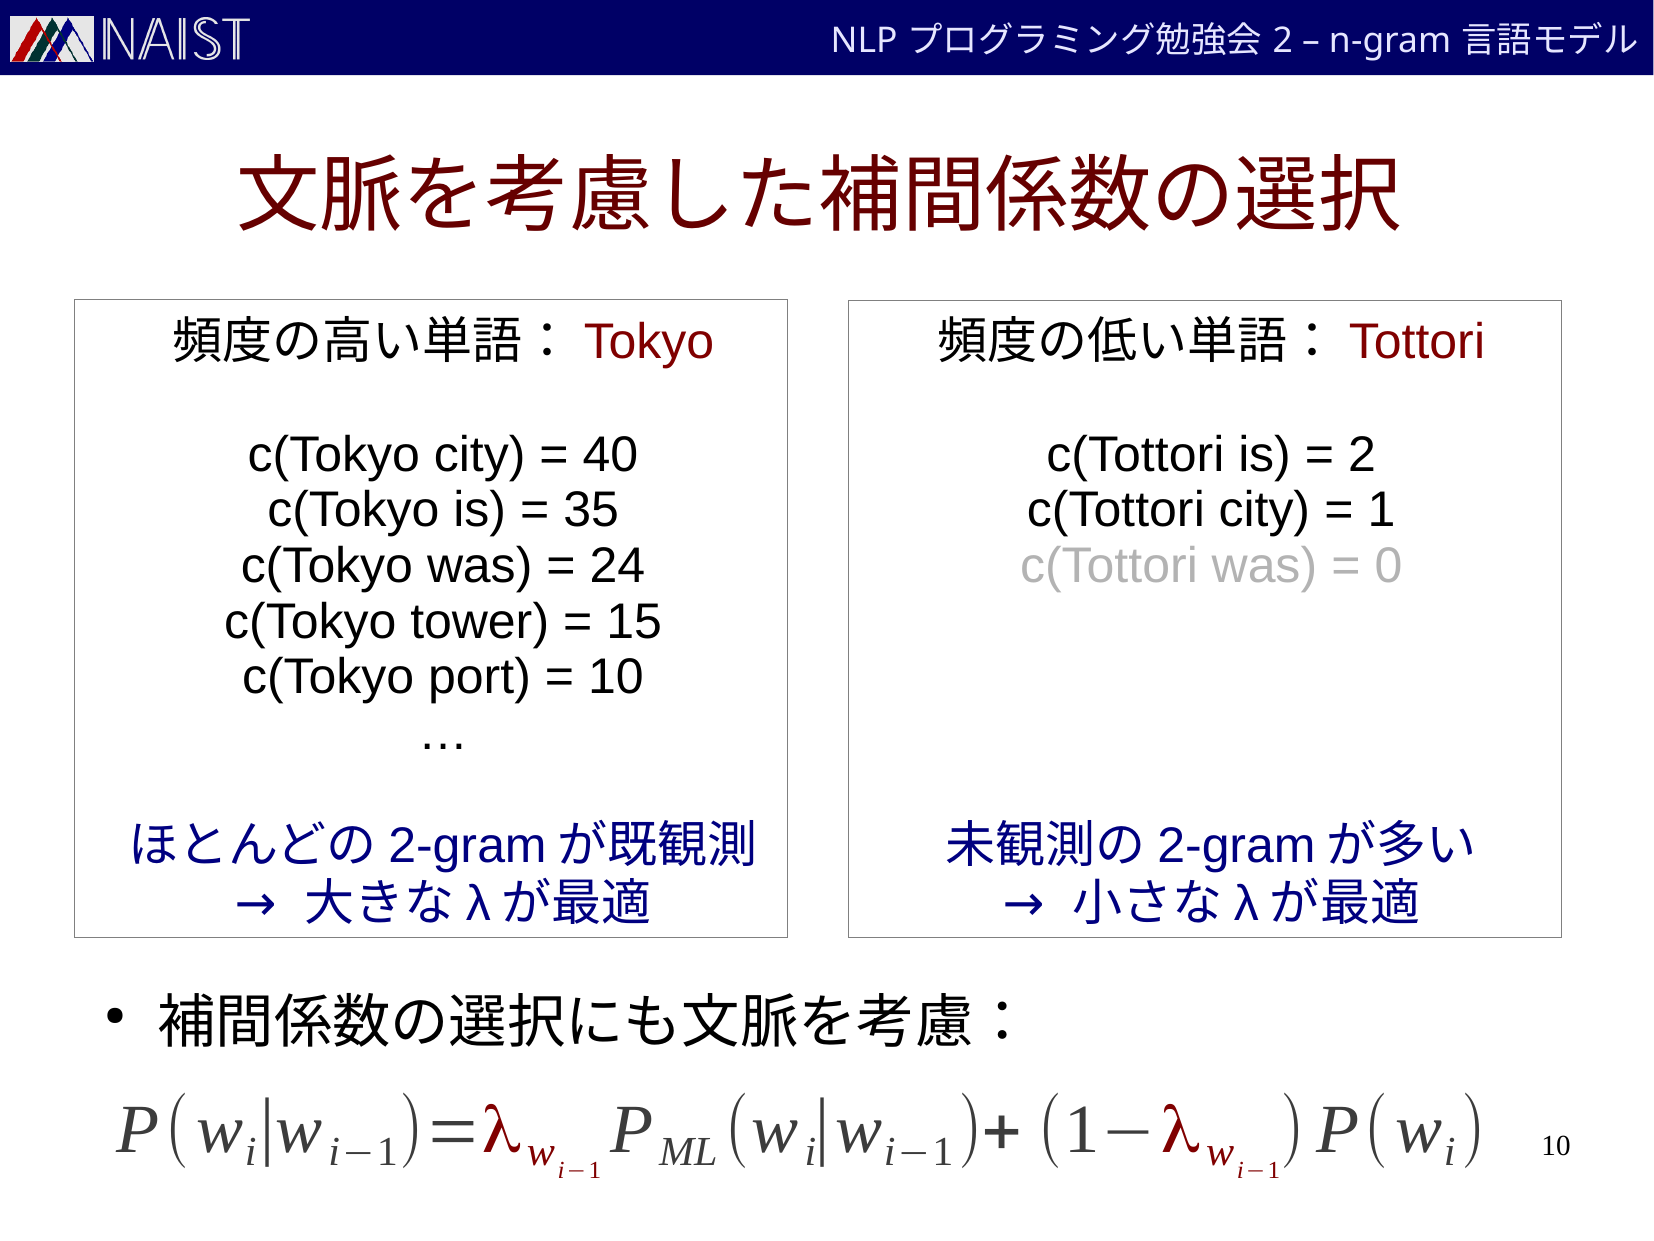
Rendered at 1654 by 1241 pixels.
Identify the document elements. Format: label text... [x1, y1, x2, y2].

title 文脈を考慮した補間係数の選択 [75, 92, 1564, 285]
chart [94, 1087, 1501, 1183]
picture [10, 16, 94, 62]
text_box 頻度の高い単語：Tokyo c(Tokyo city) = 40 c(Tokyo is) = 35 c(Tokyo was) = 24 c(Tokyo tower) = 15 c(Tokyo port) = 10 … ほとんどの2-gramが既観測 → 大きなλが最適 [113, 304, 775, 937]
picture [102, 17, 251, 60]
text_box 頻度の低い単語：Tottori c(Tottori is) = 2 c(Tottori city) = 1 c(Tottori was) = 0 未観測の2-gramが多い → 小さなλが最適 [922, 304, 1501, 937]
list 補間係数の選択にも文脈を考慮： [86, 975, 1576, 1119]
